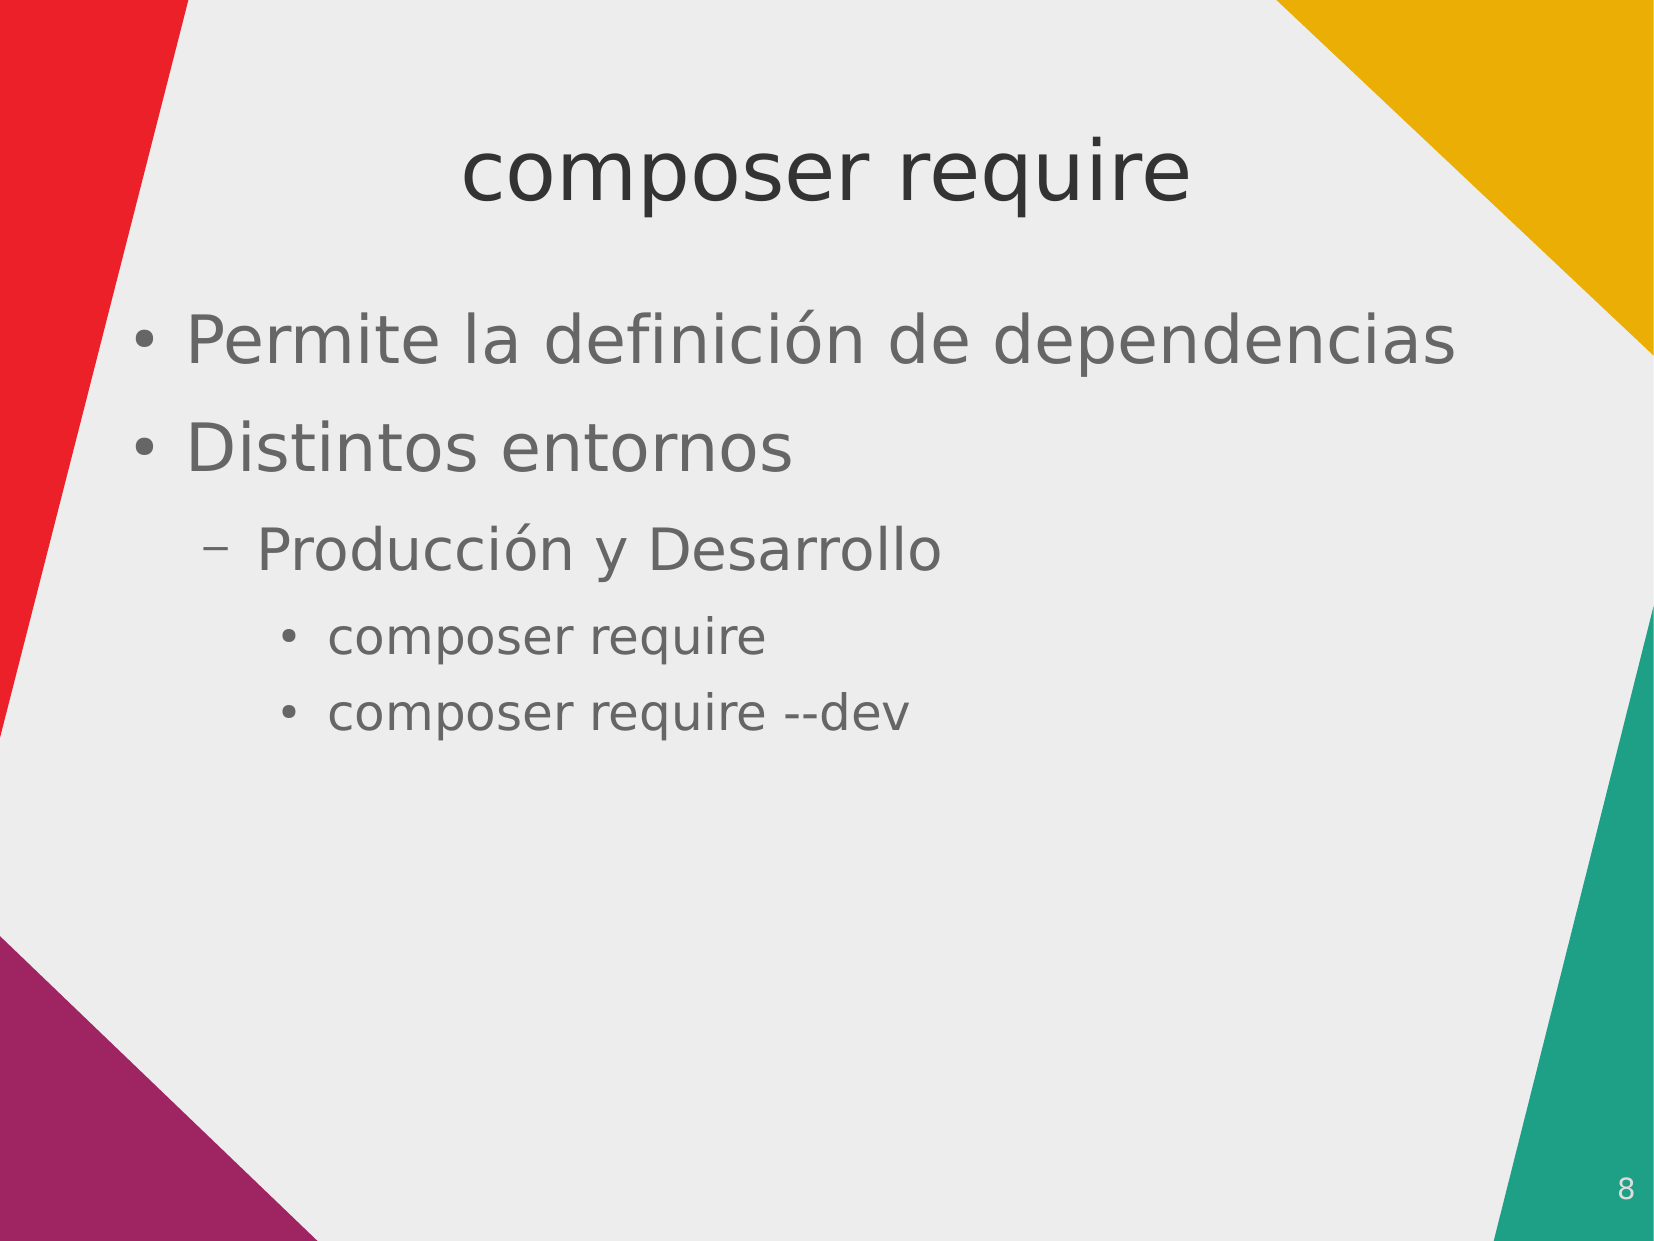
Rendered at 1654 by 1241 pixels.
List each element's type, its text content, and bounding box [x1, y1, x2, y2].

list Permite la definición de dependencias Distintos entornos Producción y Desarrollo composer require composer require --dev [114, 302, 1539, 1033]
title composer require [114, 73, 1539, 271]
